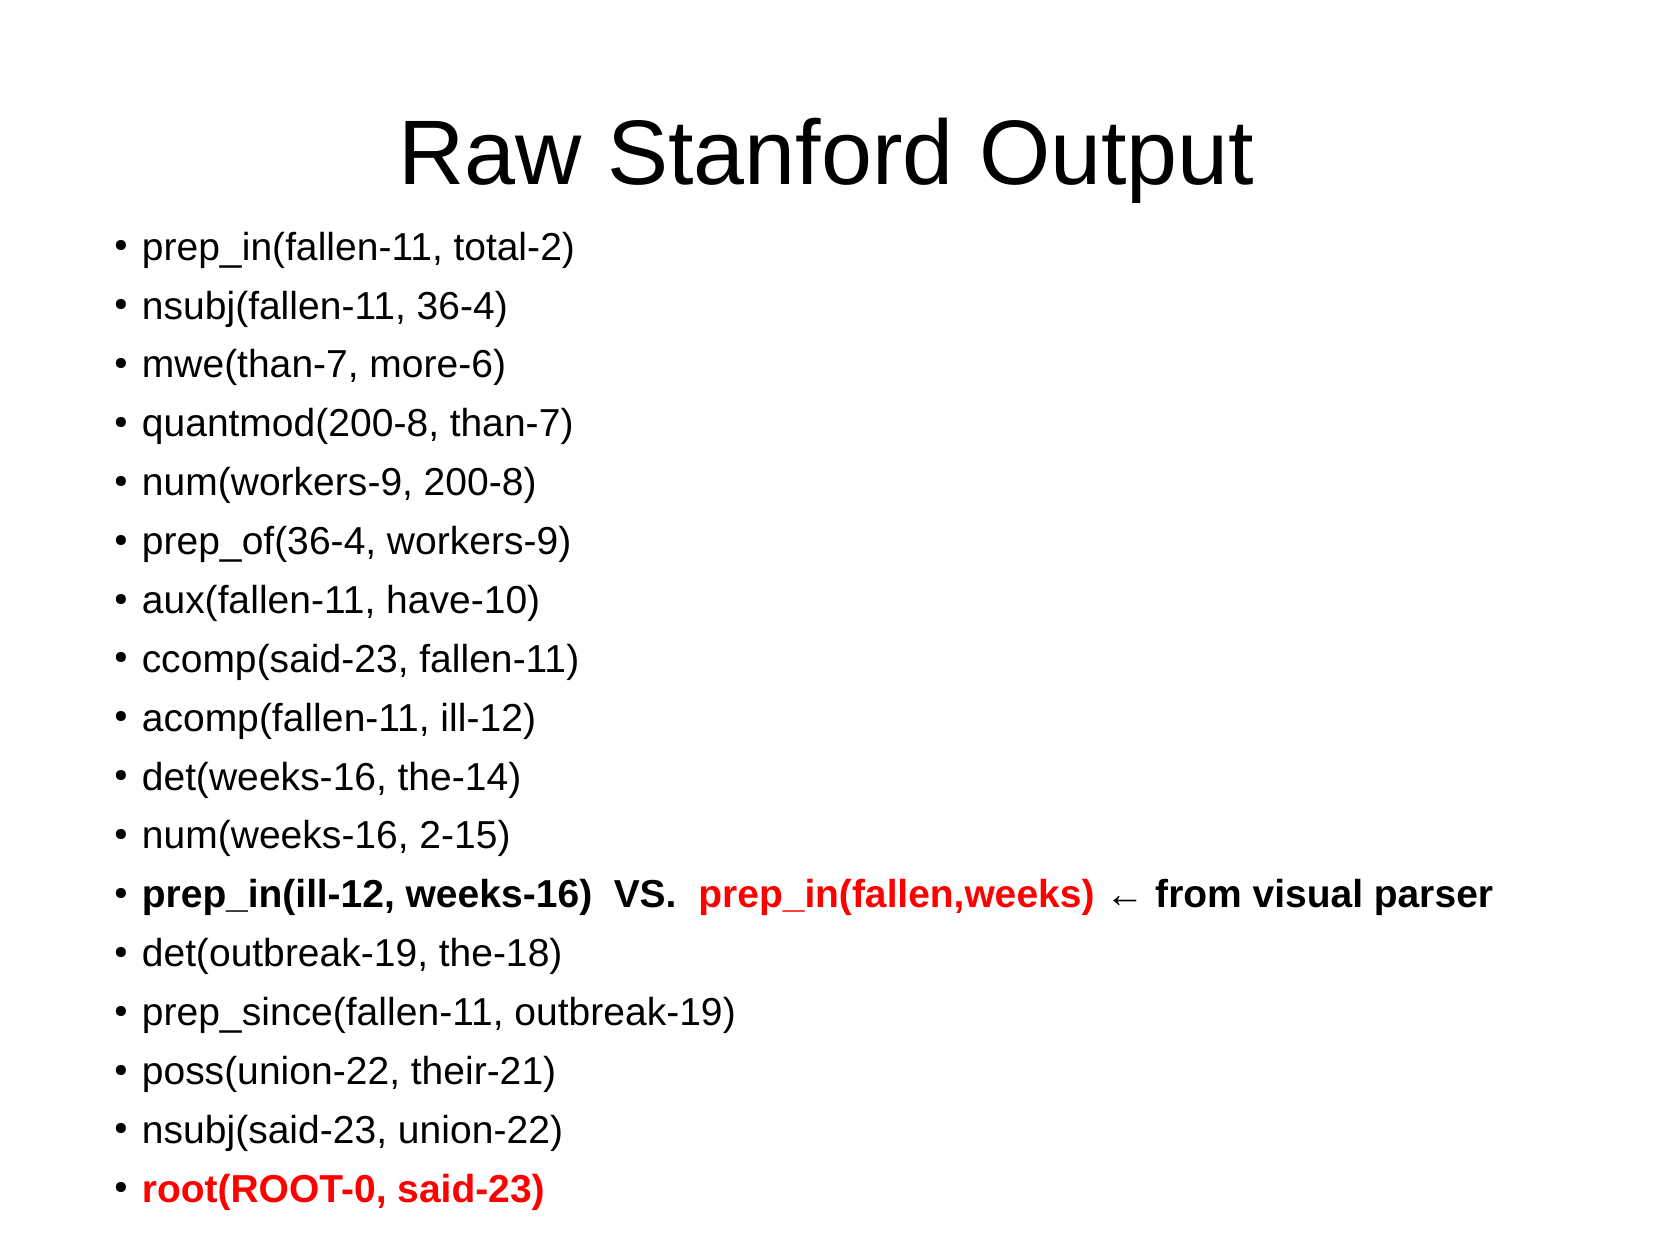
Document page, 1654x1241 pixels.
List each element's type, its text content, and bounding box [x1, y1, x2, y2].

list prep_in(fallen-11, total-2) nsubj(fallen-11, 36-4) mwe(than-7, more-6) quantmod(200-8, than-7) num(workers-9, 200-8) prep_of(36-4, workers-9) aux(fallen-11, have-10) ccomp(said-23, fallen-11) acomp(fallen-11, ill-12) det(weeks-16, the-14) num(weeks-16, 2-15) prep_in(ill-12, weeks-16) VS. prep_in(fallen,weeks) ← from visual parser det(outbreak-19, the-18) prep_since(fallen-11, outbreak-19) poss(union-22, their-21) nsubj(said-23, union-22) root(ROOT-0, said-23) [104, 225, 1561, 1216]
title Raw Stanford Output [82, 49, 1571, 257]
